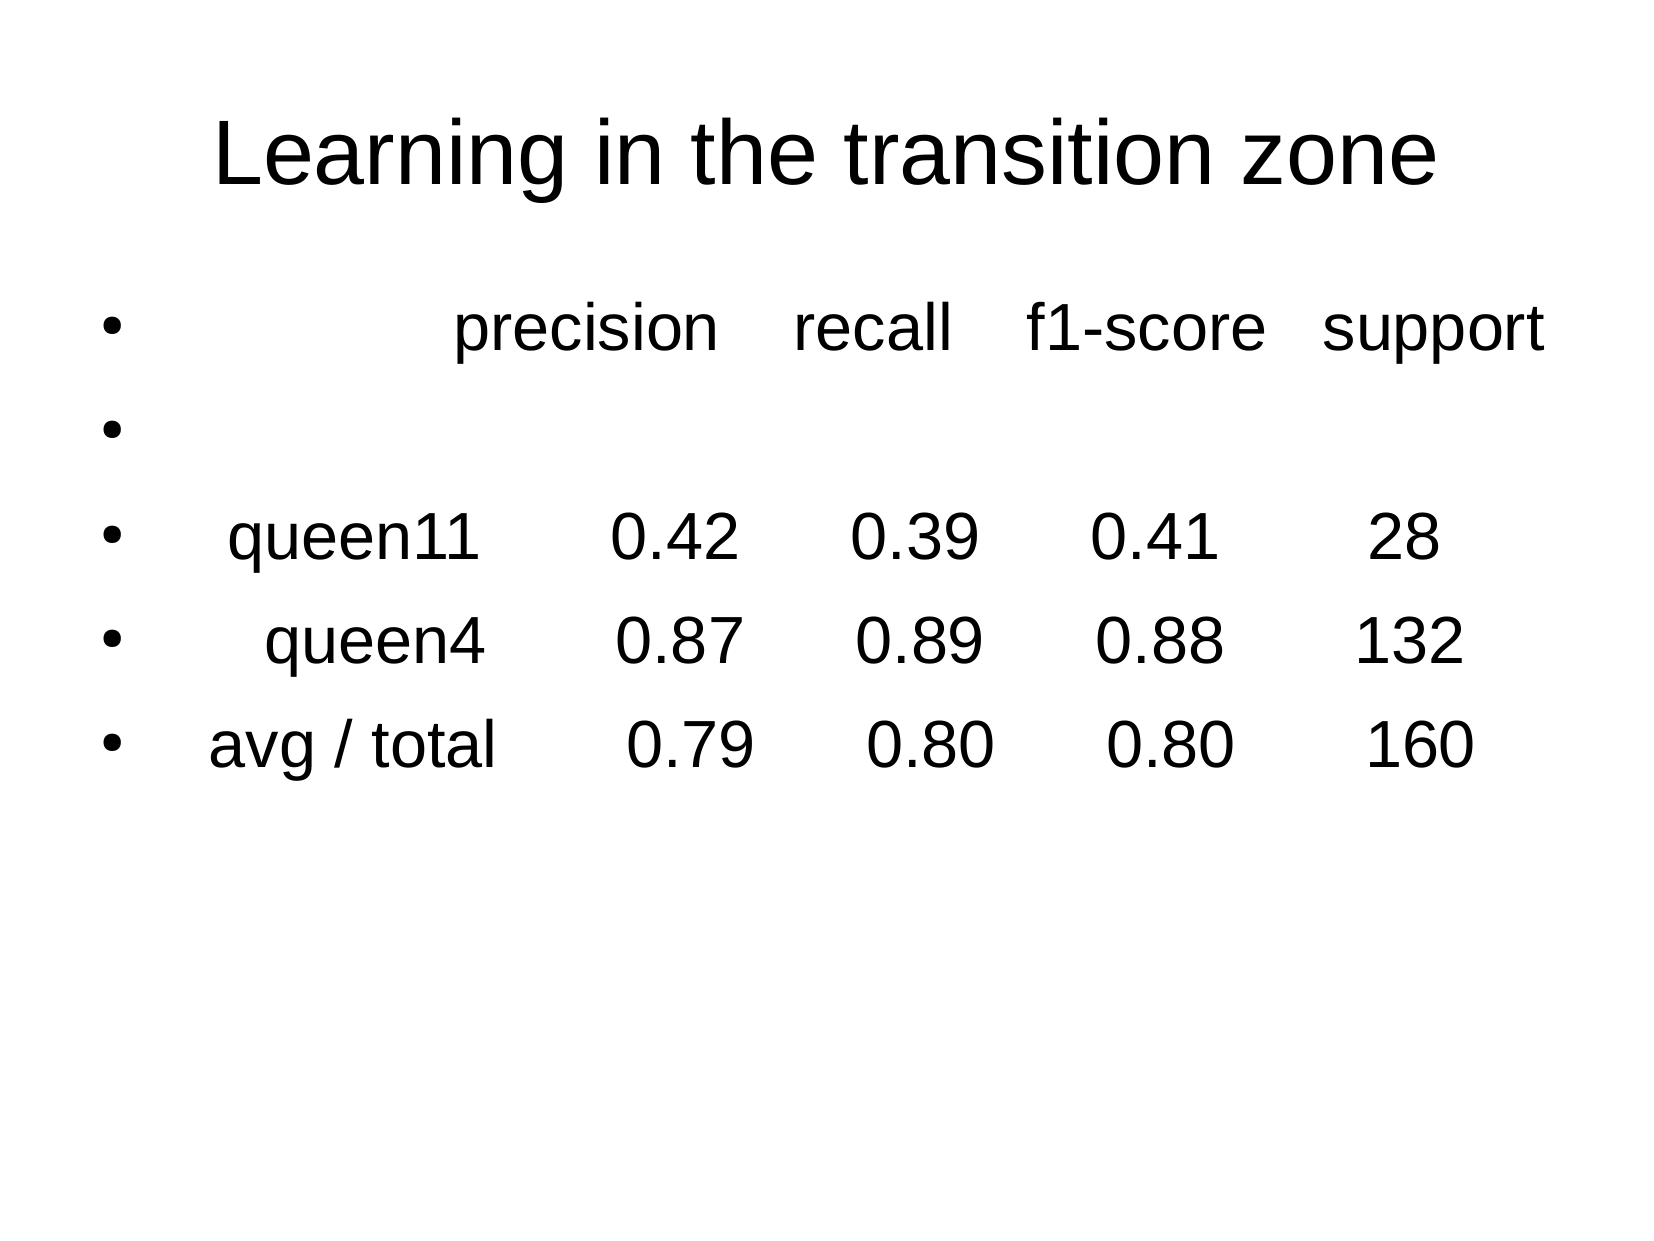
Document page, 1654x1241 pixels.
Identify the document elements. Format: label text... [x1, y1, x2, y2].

list precision recall f1-score support queen11 0.42 0.39 0.41 28 queen4 0.87 0.89 0.88 132 avg / total 0.79 0.80 0.80 160 [82, 290, 1571, 1010]
title Learning in the transition zone [82, 49, 1571, 257]
